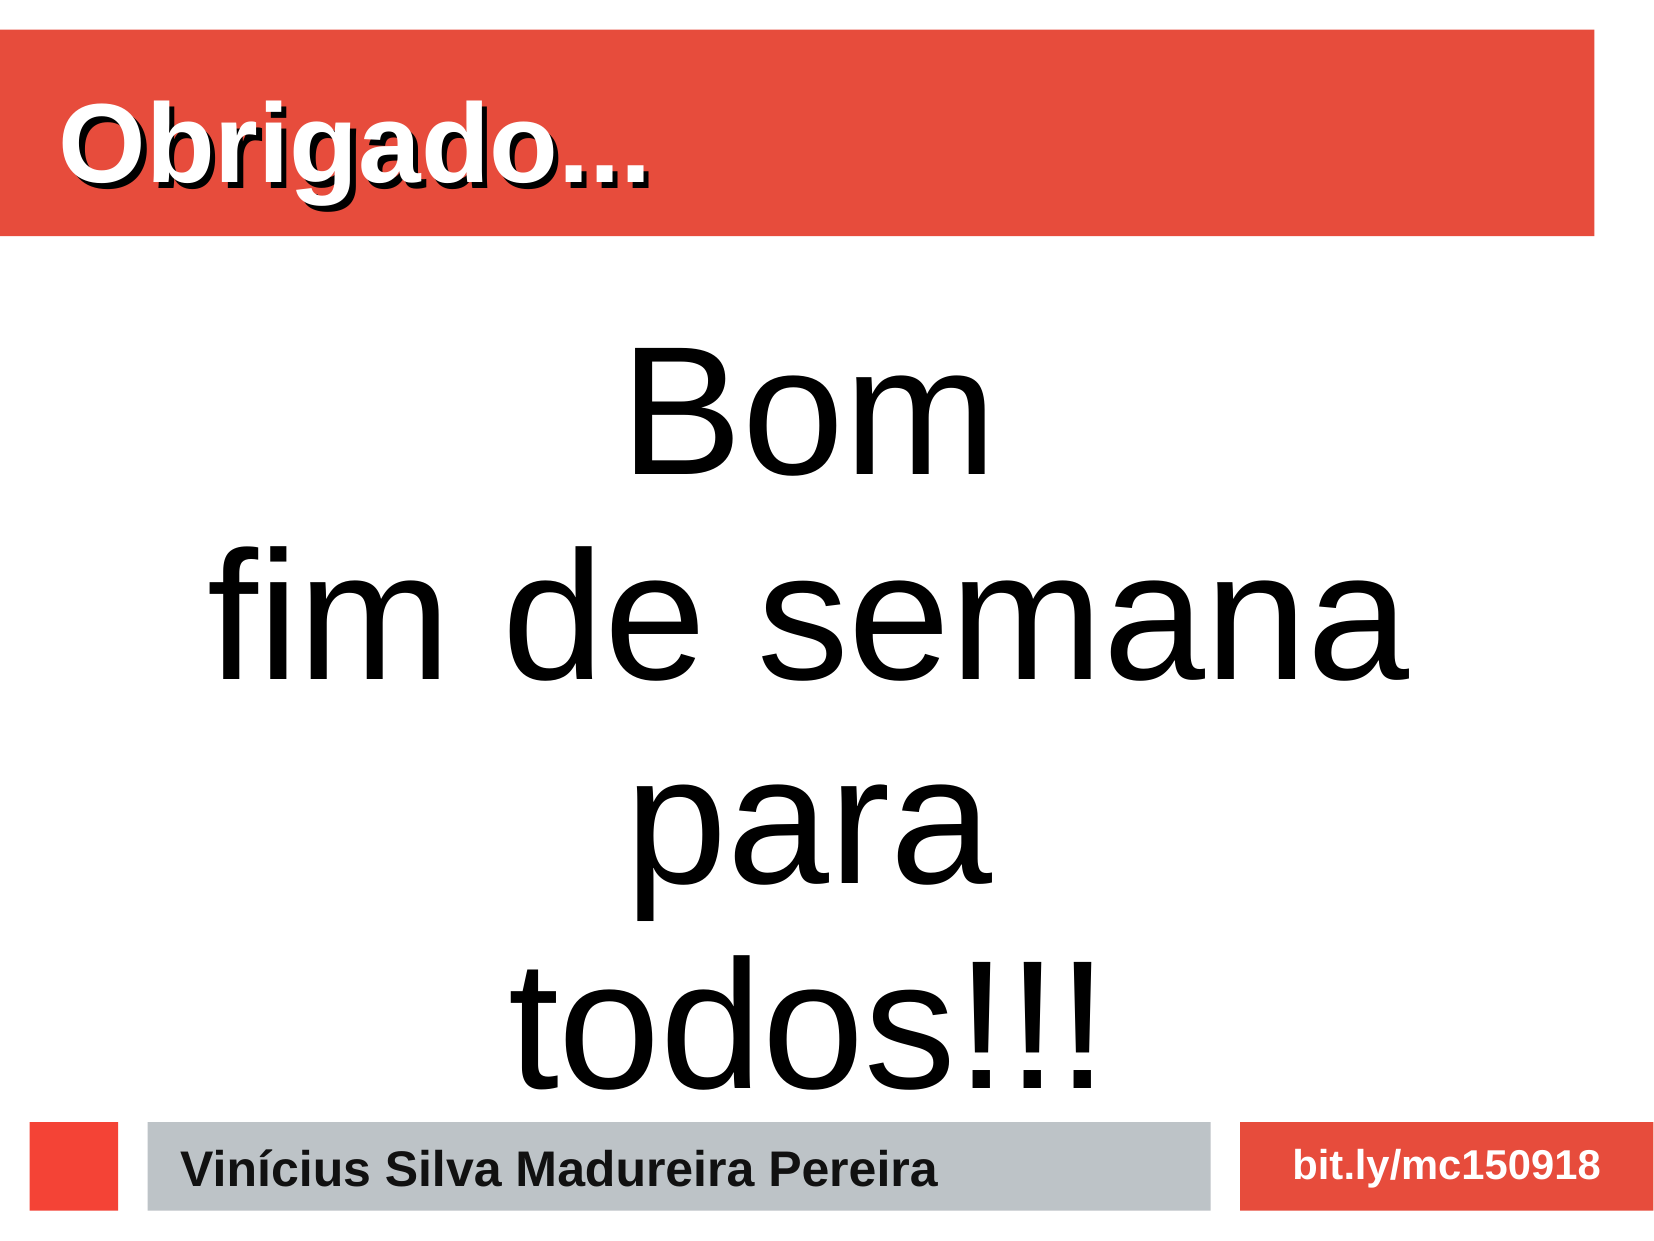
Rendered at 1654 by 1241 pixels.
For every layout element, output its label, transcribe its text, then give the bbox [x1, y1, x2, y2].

text_box bit.ly/mc150918 [1228, 1133, 1654, 1205]
title Obrigado... [59, 59, 1595, 207]
text_box Vinícius Silva Madureira Pereira [165, 1133, 1170, 1205]
text_box Bom fim de semana para todos!!! [70, 301, 1548, 1135]
